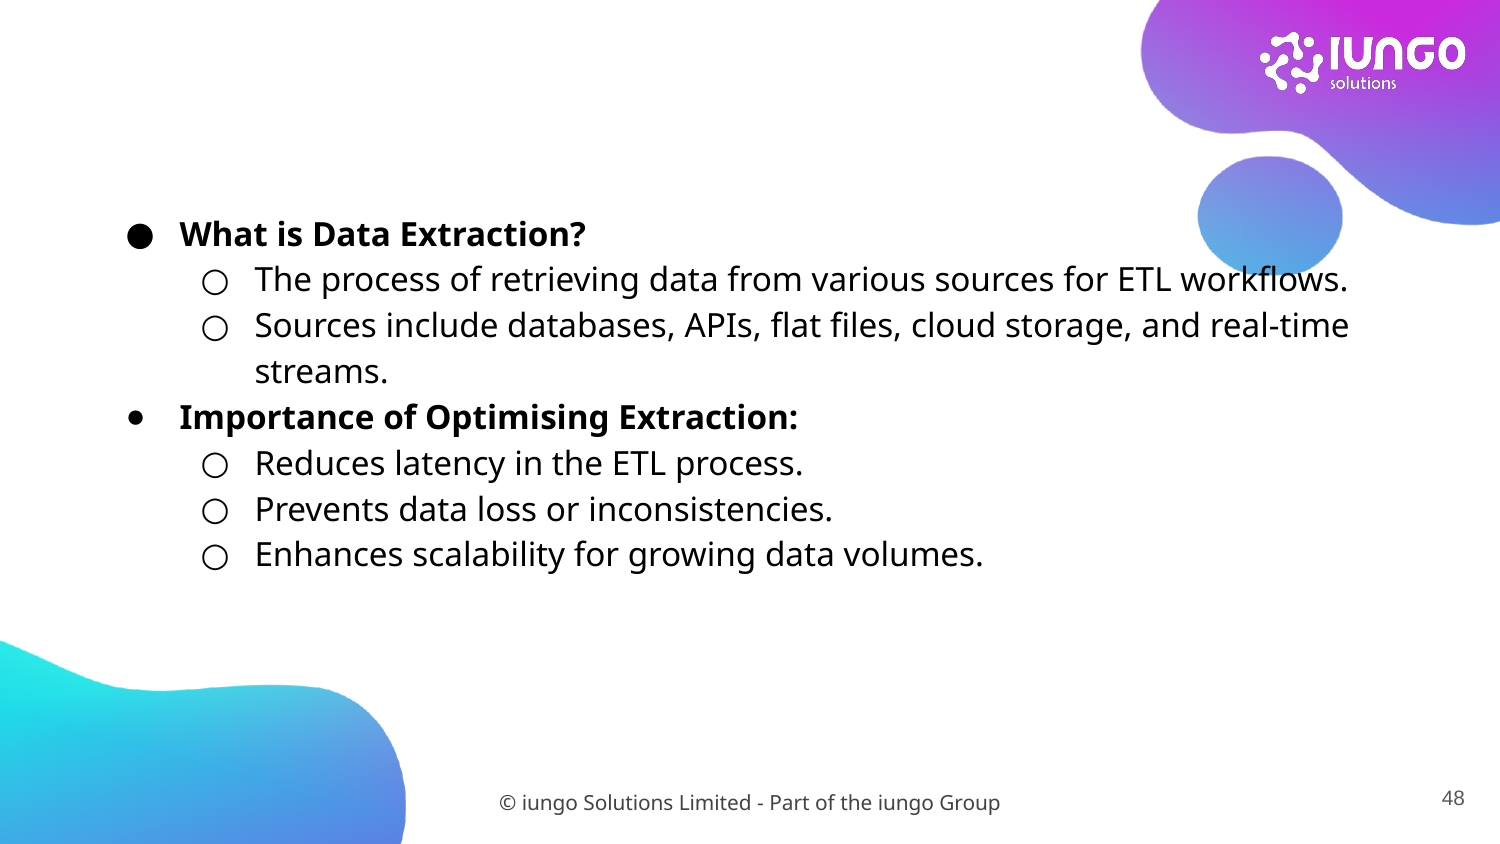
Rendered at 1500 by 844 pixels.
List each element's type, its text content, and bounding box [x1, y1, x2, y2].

picture [0, 0, 1500, 844]
slide_number <number> [1389, 764, 1480, 830]
list What is Data Extraction? The process of retrieving data from various sources for ETL workflows. Sources include databases, APIs, flat files, cloud storage, and real-time streams. Importance of Optimising Extraction: Reduces latency in the ETL process. Prevents data loss or inconsistencies. Enhances scalability for growing data volumes. [89, 191, 1384, 676]
